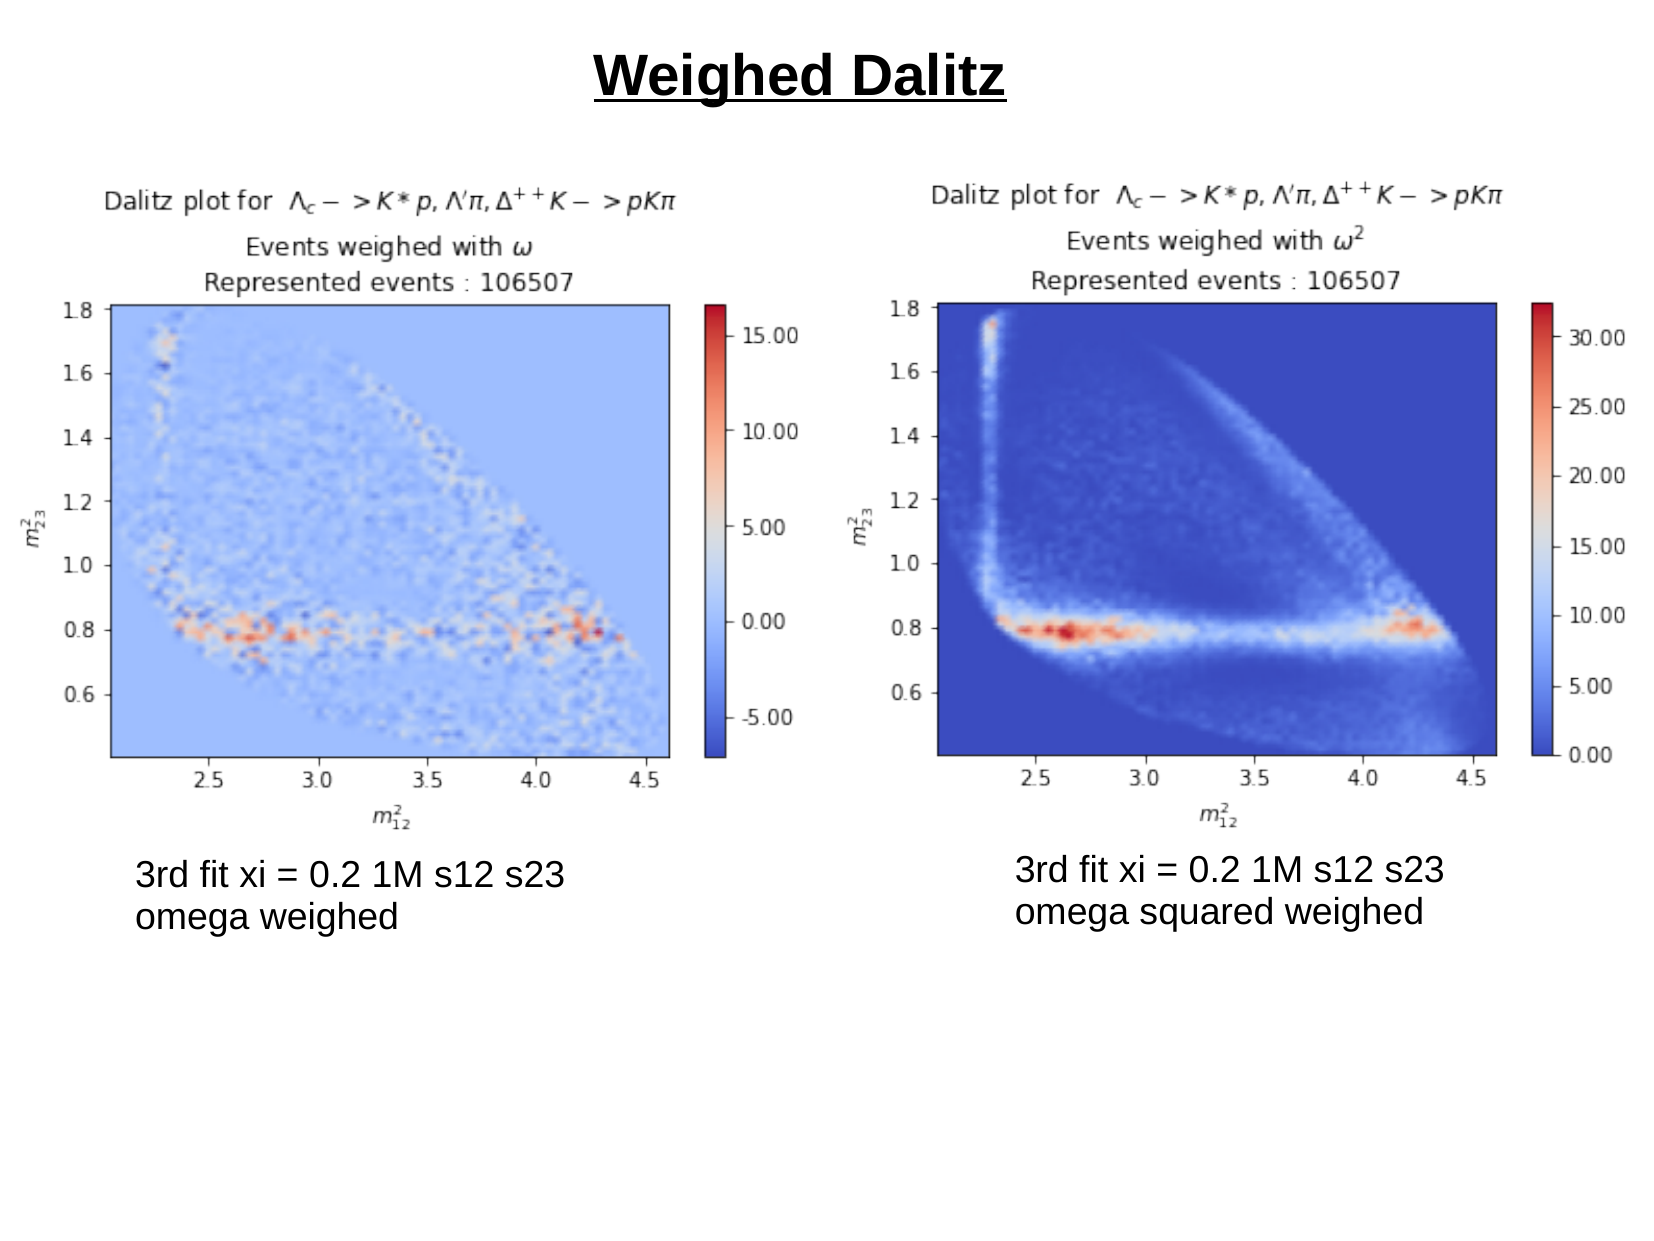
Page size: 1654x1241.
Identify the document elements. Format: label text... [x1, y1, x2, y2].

text_box Weighed Dalitz [578, 35, 1246, 117]
picture [4, 173, 815, 851]
picture [831, 165, 1642, 849]
text_box 3rd fit xi = 0.2 1M s12 s23 omega weighed [120, 845, 591, 945]
text_box 3rd fit xi = 0.2 1M s12 s23 omega squared weighed [1000, 849, 1471, 940]
